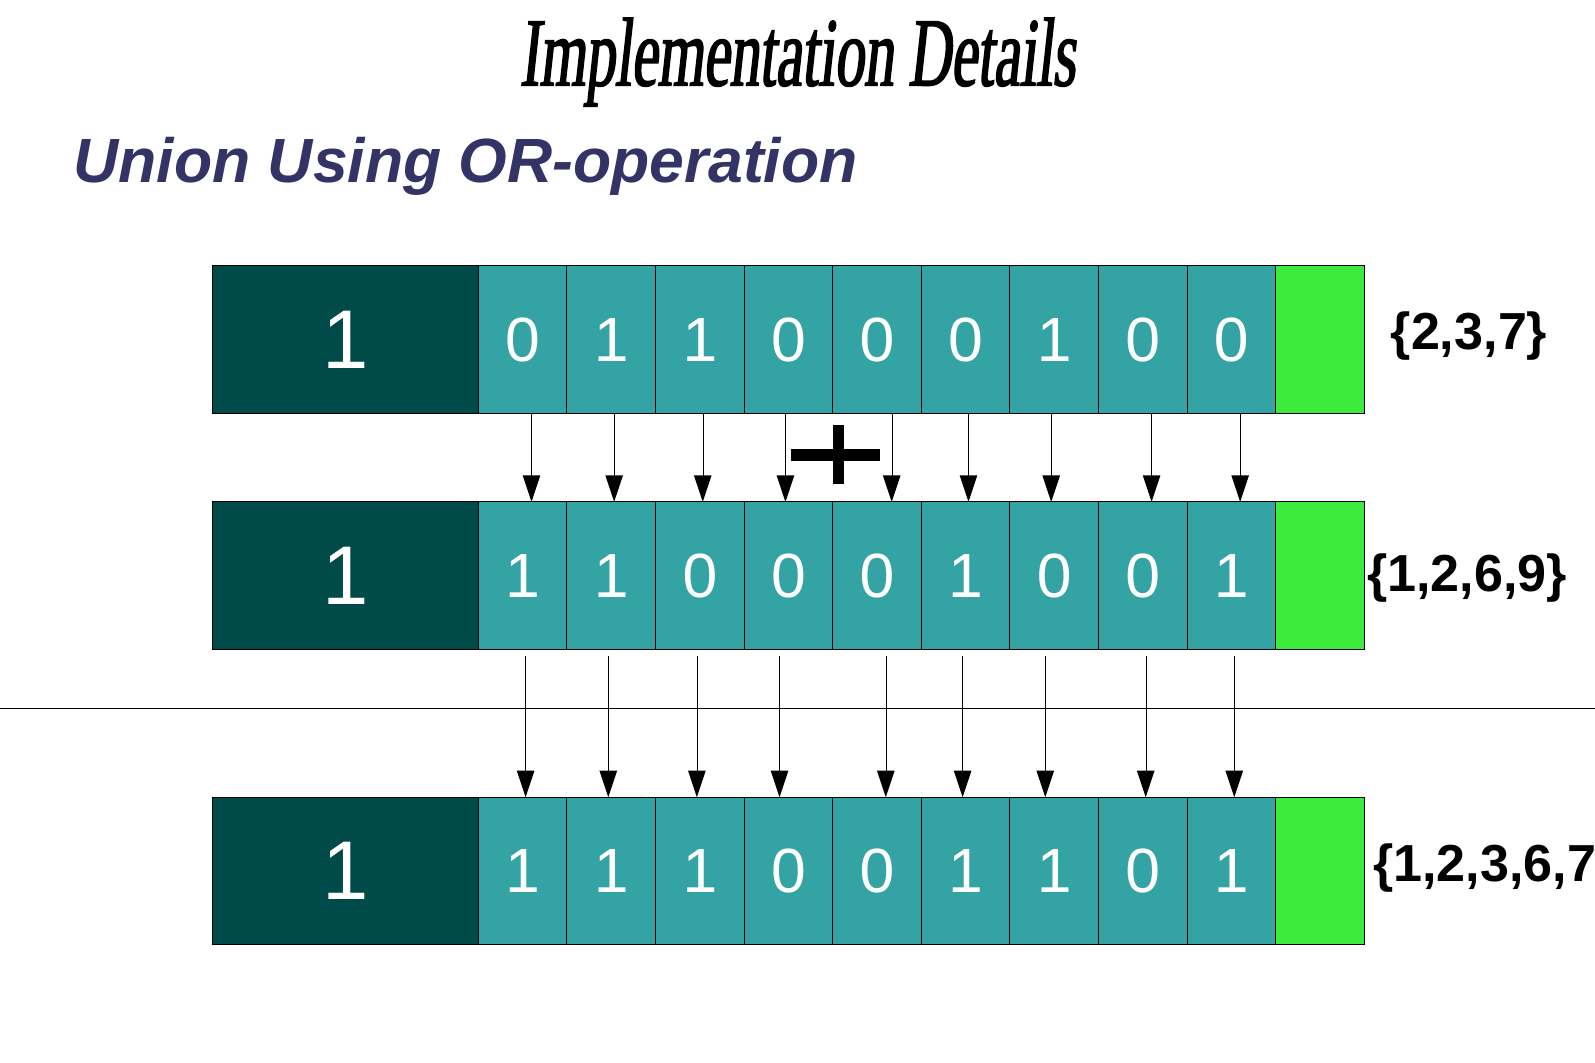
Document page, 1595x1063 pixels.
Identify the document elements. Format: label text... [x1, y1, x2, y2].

text_box Implementation Details [540, 39, 585, 86]
text_box 1 [212, 265, 478, 414]
text_box 0 [1098, 797, 1187, 945]
text_box 0 [744, 501, 832, 650]
text_box {2,3,7} [1375, 295, 1583, 369]
text_box 1 [566, 265, 655, 414]
text_box 0 [1098, 501, 1187, 650]
text_box Implementation Details [806, 30, 834, 87]
text_box 0 [1187, 265, 1276, 414]
text_box {1,2,6,9} [1352, 537, 1595, 611]
text_box Union Using OR-operation [59, 118, 1359, 223]
text_box 0 [921, 265, 1009, 414]
text_box Implementation Details [521, 21, 545, 86]
text_box [1276, 797, 1365, 945]
text_box 0 [832, 501, 921, 650]
text_box 1 [212, 797, 478, 945]
text_box Implementation Details [1020, 40, 1036, 86]
text_box Implementation Details [1054, 39, 1077, 87]
text_box [1276, 501, 1365, 650]
text_box 0 [478, 265, 566, 414]
text_box Implementation Details [909, 21, 953, 86]
text_box Implementation Details [707, 39, 731, 87]
text_box 1 [212, 501, 478, 650]
text_box 0 [744, 797, 832, 945]
text_box 1 [566, 797, 655, 945]
text_box Implementation Details [955, 39, 979, 87]
text_box 0 [832, 265, 921, 414]
text_box 1 [1187, 501, 1276, 650]
text_box 1 [921, 797, 1009, 945]
text_box Implementation Details [838, 39, 865, 87]
text_box 1 [478, 797, 566, 945]
text_box 1 [655, 797, 744, 945]
text_box 0 [832, 797, 921, 945]
text_box Implementation Details [764, 30, 780, 87]
text_box [1276, 265, 1365, 414]
text_box Implementation Details [996, 39, 1020, 87]
text_box Implementation Details [583, 39, 616, 107]
text_box Implementation Details [658, 39, 703, 86]
text_box 1 [1009, 797, 1098, 945]
text_box 1 [478, 501, 566, 650]
text_box Implementation Details [730, 39, 759, 86]
text_box 1 [1009, 265, 1098, 414]
text_box 1 [566, 501, 655, 650]
text_box 1 [921, 501, 1009, 650]
text_box 1 [655, 265, 744, 414]
text_box 1 [1187, 797, 1276, 945]
text_box Implementation Details [982, 30, 998, 87]
text_box 0 [1009, 501, 1098, 650]
text_box Implementation Details [778, 39, 802, 87]
text_box Implementation Details [865, 39, 894, 86]
text_box Implementation Details [635, 39, 659, 87]
text_box Implementation Details [616, 17, 633, 86]
text_box 0 [744, 265, 832, 414]
text_box 0 [655, 501, 744, 650]
text_box {1,2,3,6,7,9} [1358, 826, 1595, 900]
text_box 0 [1098, 265, 1187, 414]
text_box Implementation Details [1037, 17, 1055, 86]
